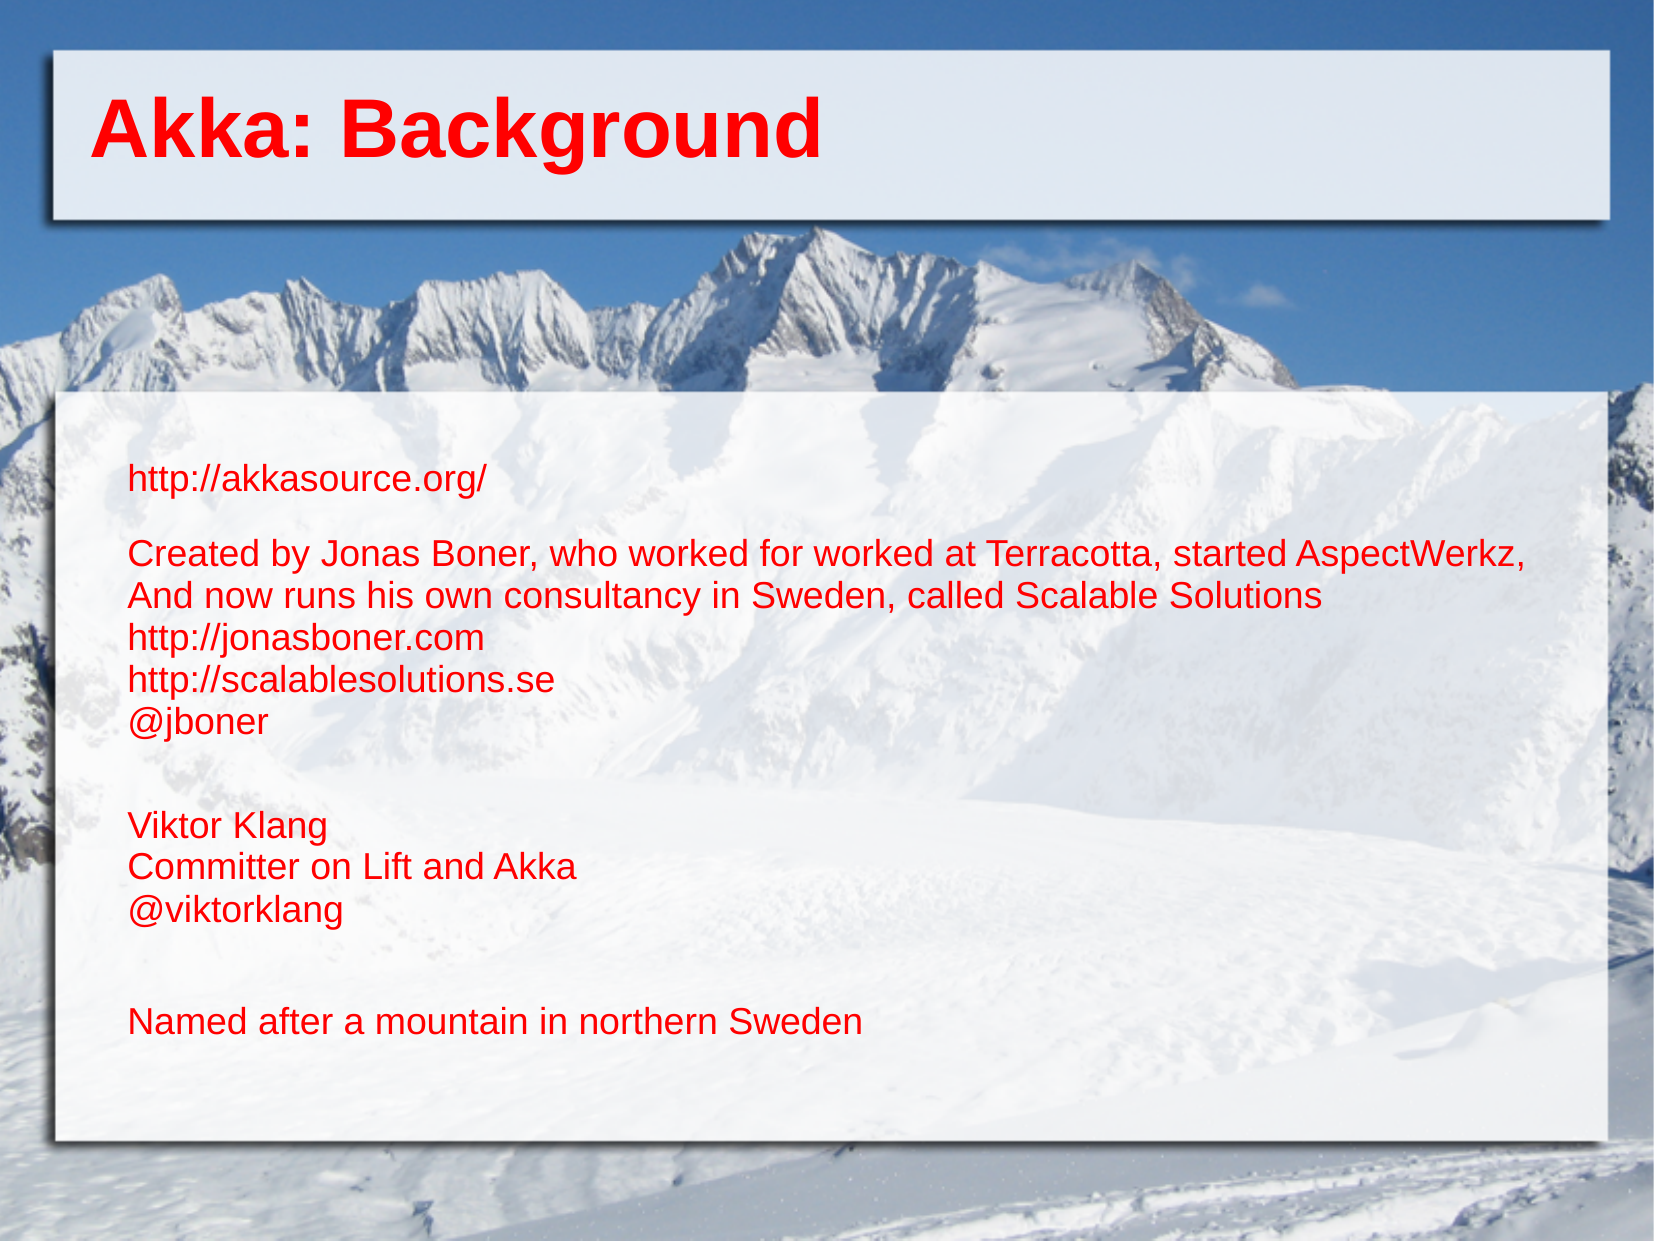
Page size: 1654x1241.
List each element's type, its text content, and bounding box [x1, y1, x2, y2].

text_box Created by Jonas Boner, who worked for worked at Terracotta, started AspectWerkz, And now runs his own consultancy in Sweden, called Scalable Solutions http://jonasboner.com http://scalablesolutions.se @jboner [112, 525, 1558, 792]
text_box Viktor Klang Committer on Lift and Akka @viktorklang [112, 796, 593, 938]
text_box http://akkasource.org/ [112, 450, 1388, 525]
text_box Akka: Background [75, 75, 1651, 268]
text_box Named after a mountain in northern Sweden [112, 993, 881, 1051]
picture [0, 0, 1654, 1241]
